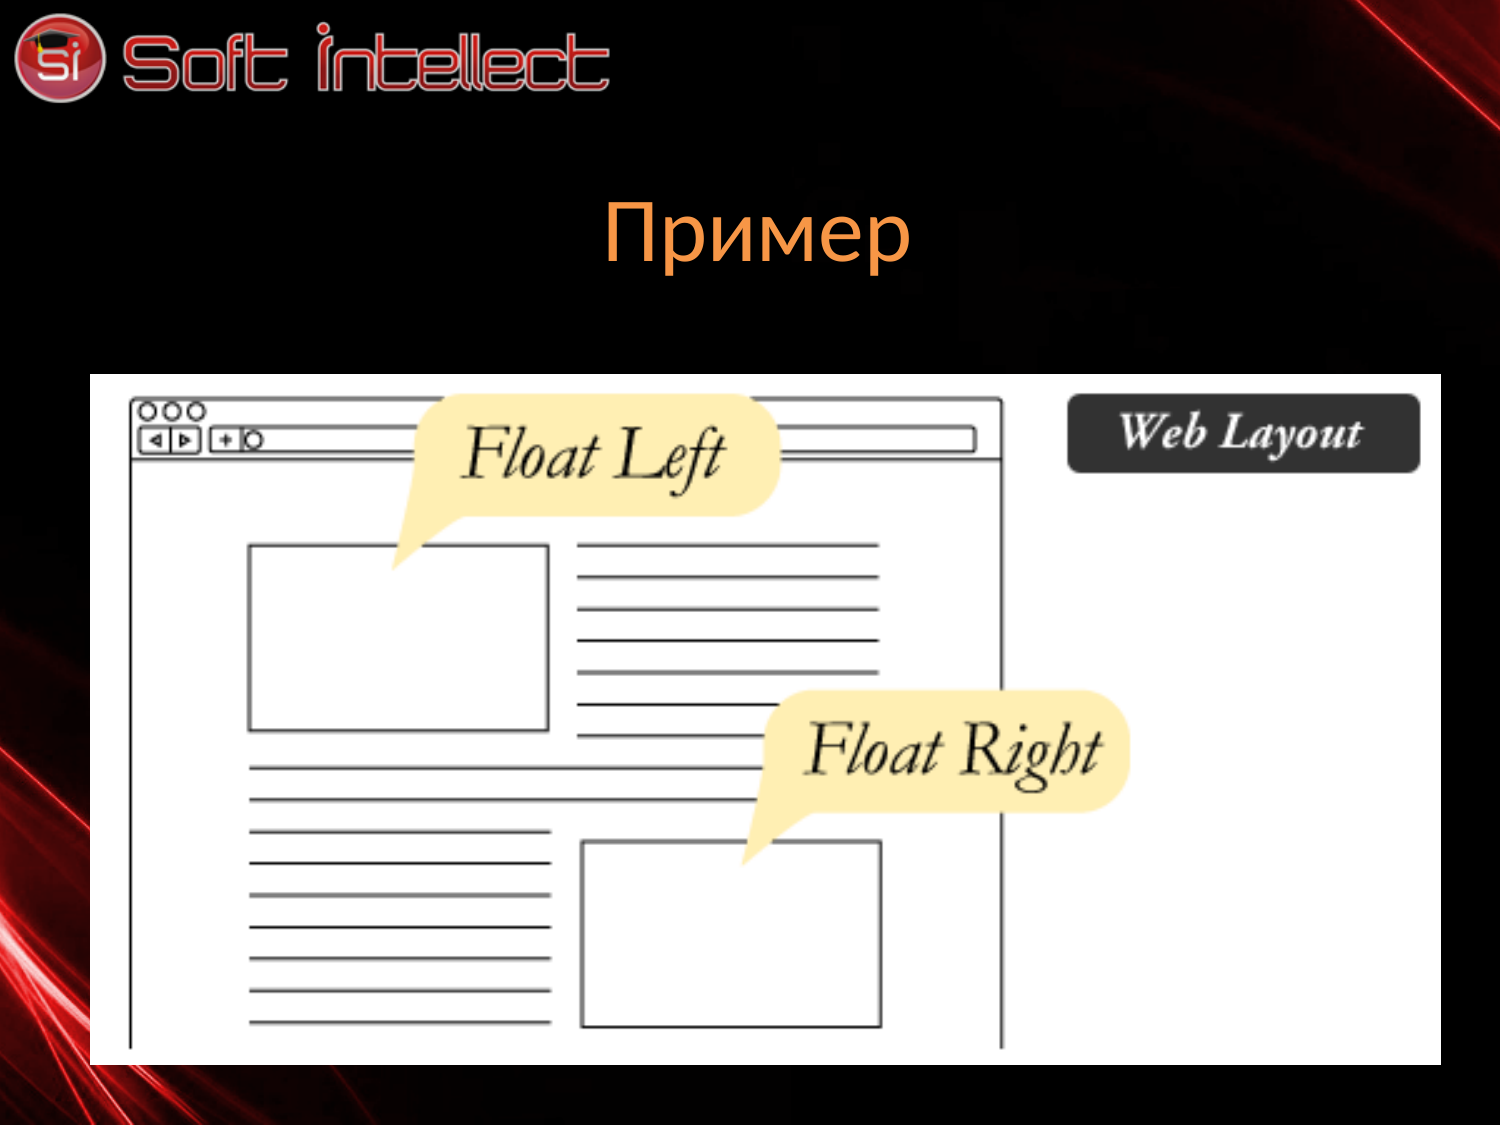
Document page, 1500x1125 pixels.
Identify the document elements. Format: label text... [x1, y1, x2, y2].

text_box Пример [120, 104, 1395, 346]
picture [0, 0, 1500, 1125]
